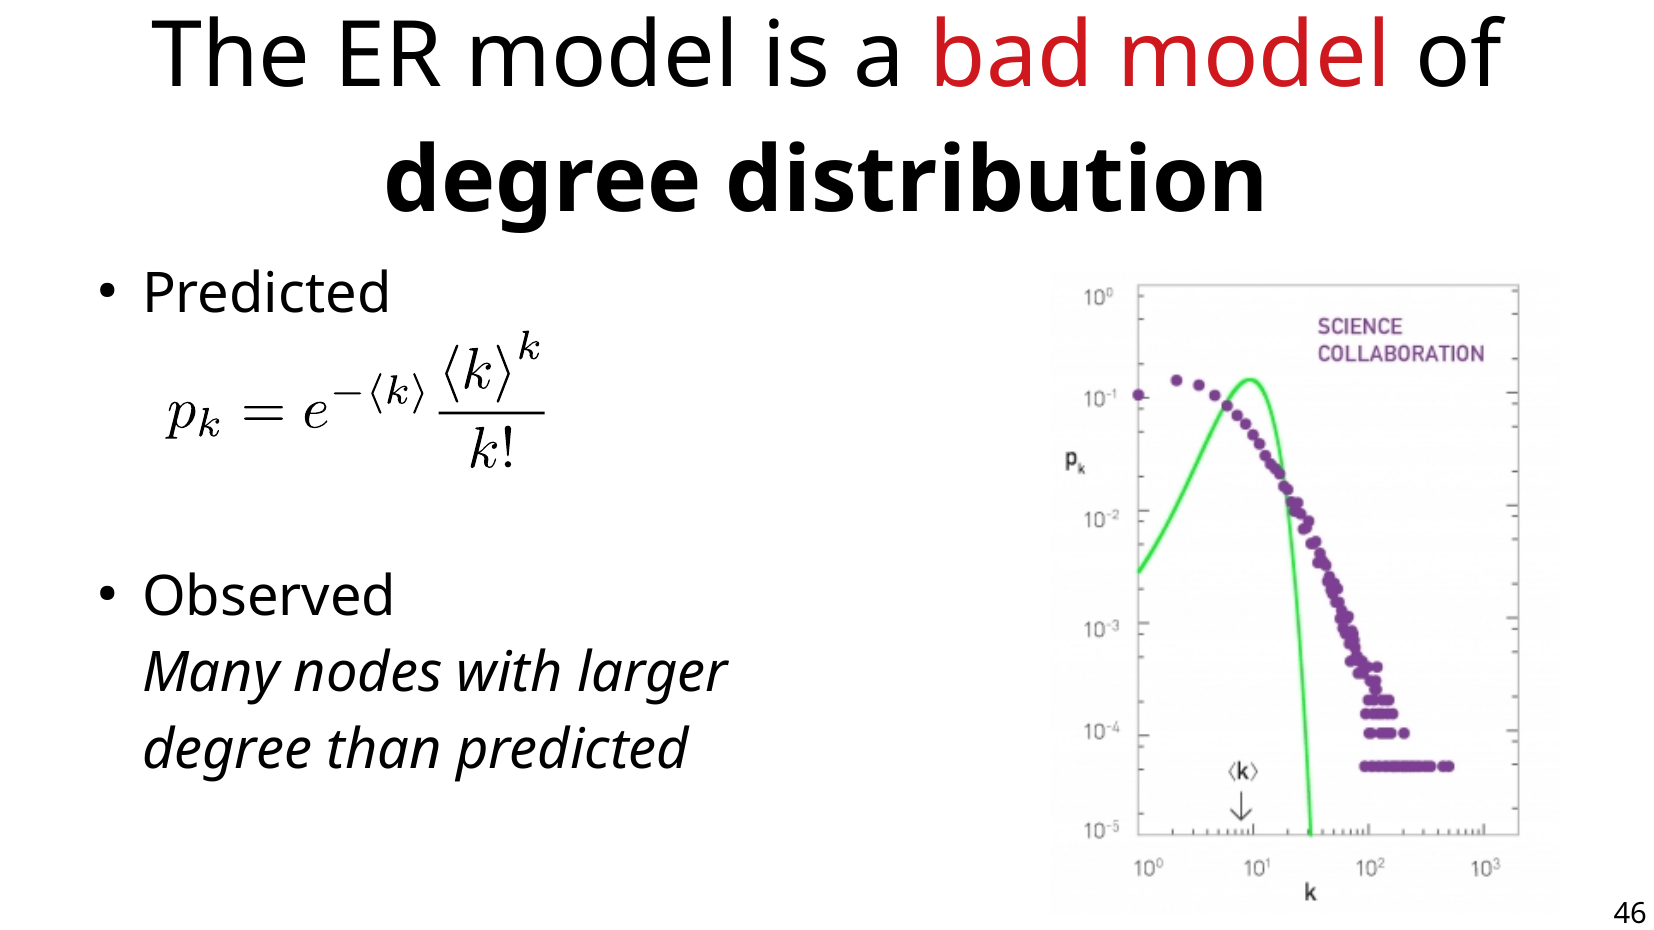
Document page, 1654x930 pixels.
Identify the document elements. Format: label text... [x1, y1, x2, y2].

title The ER model is a bad model of degree distribution [82, 1, 1571, 225]
picture [1050, 269, 1560, 916]
list Predicted Observed Many nodes with larger degree than predicted [82, 252, 1571, 793]
text_box [165, 330, 545, 469]
